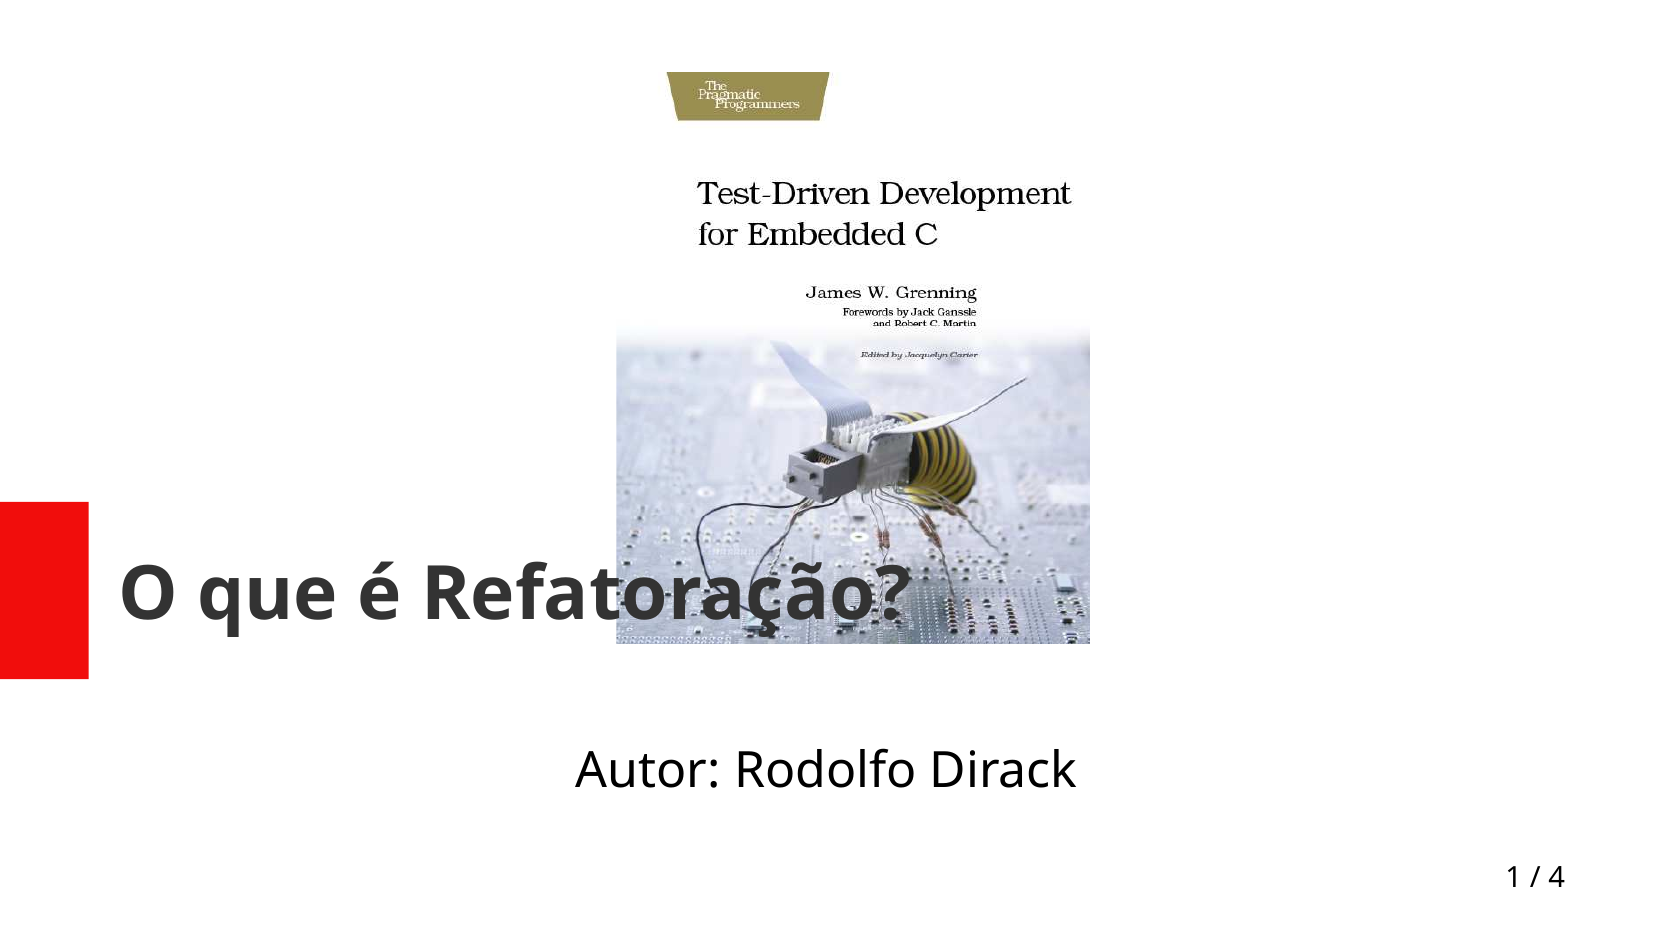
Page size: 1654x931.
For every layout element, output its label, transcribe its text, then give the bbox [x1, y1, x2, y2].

picture [597, 52, 1129, 501]
subtitle Autor: Rodolfo Dirack [118, 708, 1536, 827]
title O que é Refatoração? [118, 501, 1536, 680]
